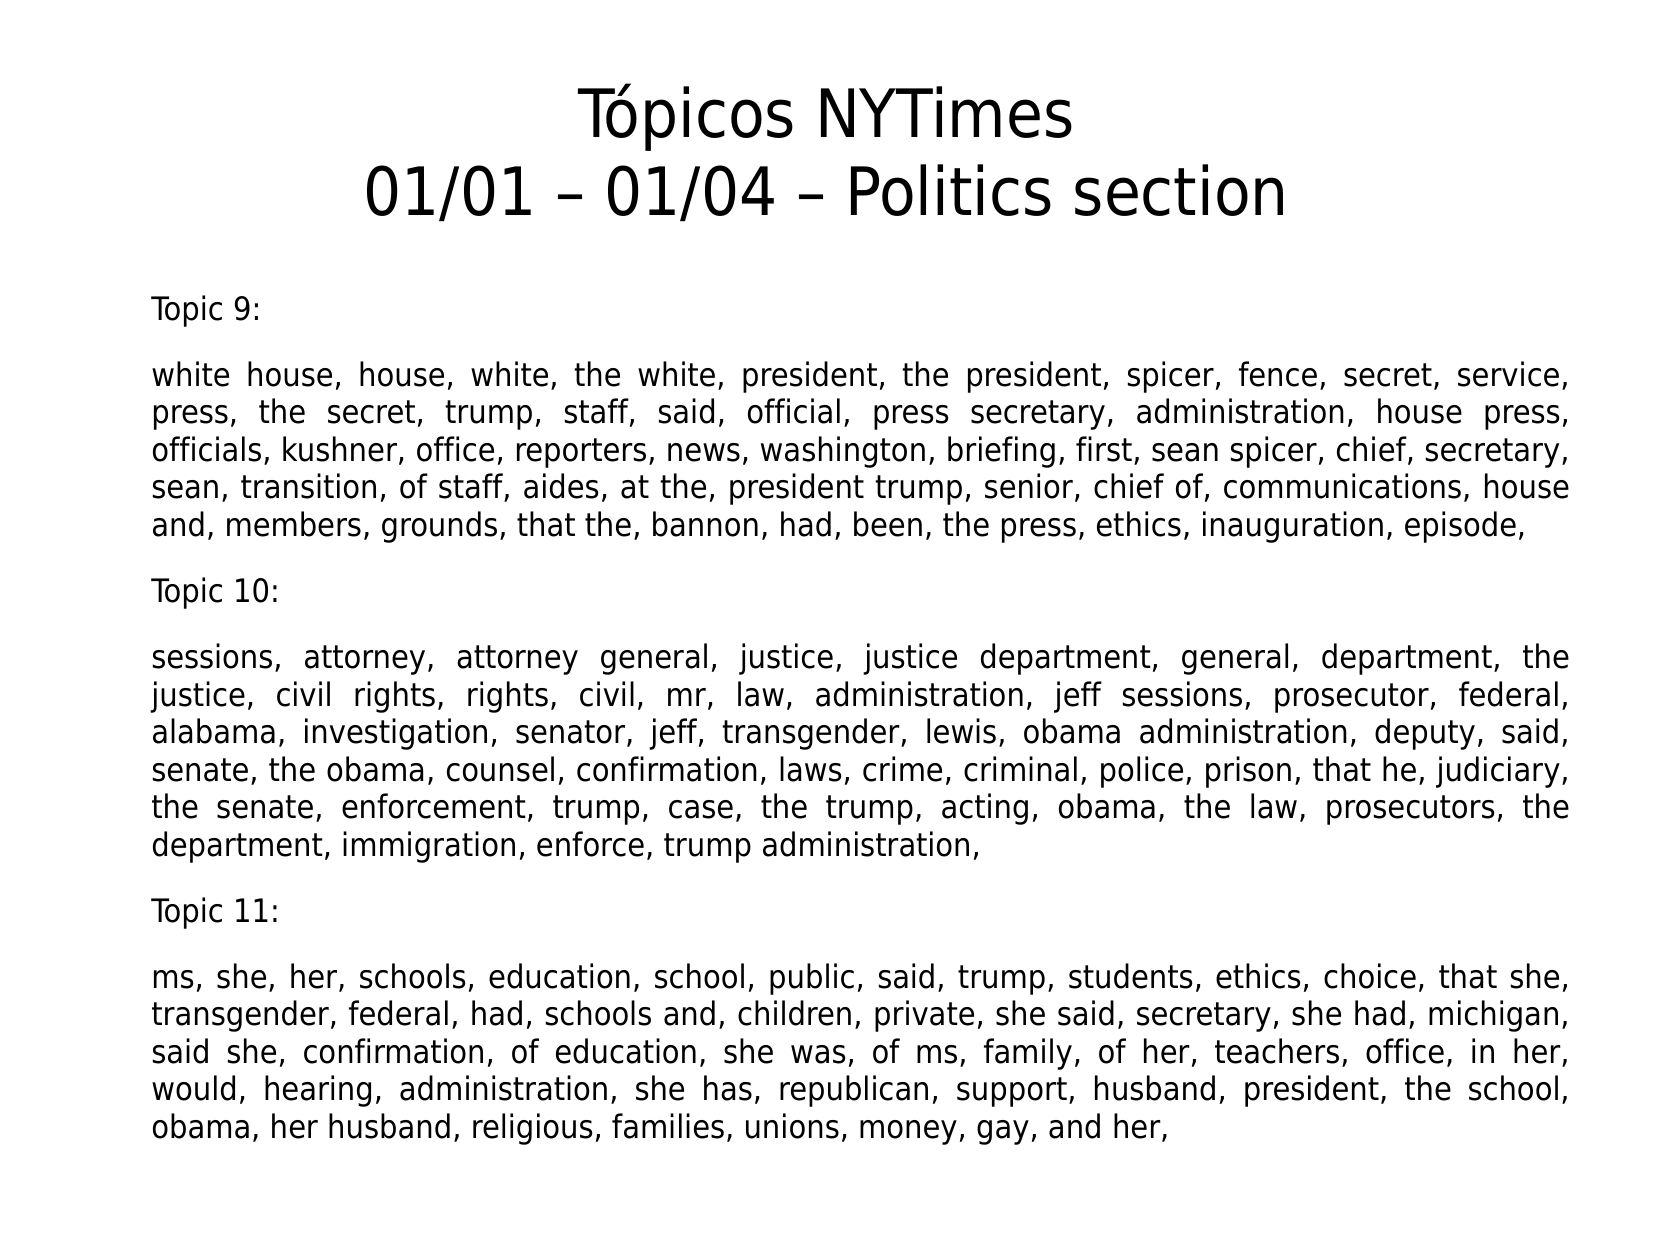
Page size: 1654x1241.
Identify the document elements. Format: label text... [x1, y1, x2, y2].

title Tópicos NYTimes 01/01 – 01/04 – Politics section [82, 49, 1571, 257]
list Topic 9: white house, house, white, the white, president, the president, spicer, fence, secret, service, press, the secret, trump, staff, said, official, press secretary, administration, house press, officials, kushner, office, reporters, news, washington, briefing, first, sean spicer, chief, secretary, sean, transition, of staff, aides, at the, president trump, senior, chief of, communications, house and, members, grounds, that the, bannon, had, been, the press, ethics, inauguration, episode, Topic 10: sessions, attorney, attorney general, justice, justice department, general, department, the justice, civil rights, rights, civil, mr, law, administration, jeff sessions, prosecutor, federal, alabama, investigation, senator, jeff, transgender, lewis, obama administration, deputy, said, senate, the obama, counsel, confirmation, laws, crime, criminal, police, prison, that he, judiciary, the senate, enforcement, trump, case, the trump, acting, obama, the law, prosecutors, the department, immigration, enforce, trump administration, Topic 11: ms, she, her, schools, education, school, public, said, trump, students, ethics, choice, that she, transgender, federal, had, schools and, children, private, she said, secretary, she had, michigan, said she, confirmation, of education, she was, of ms, family, of her, teachers, office, in her, would, hearing, administration, she has, republican, support, husband, president, the school, obama, her husband, religious, families, unions, money, gay, and her, [82, 290, 1571, 1193]
